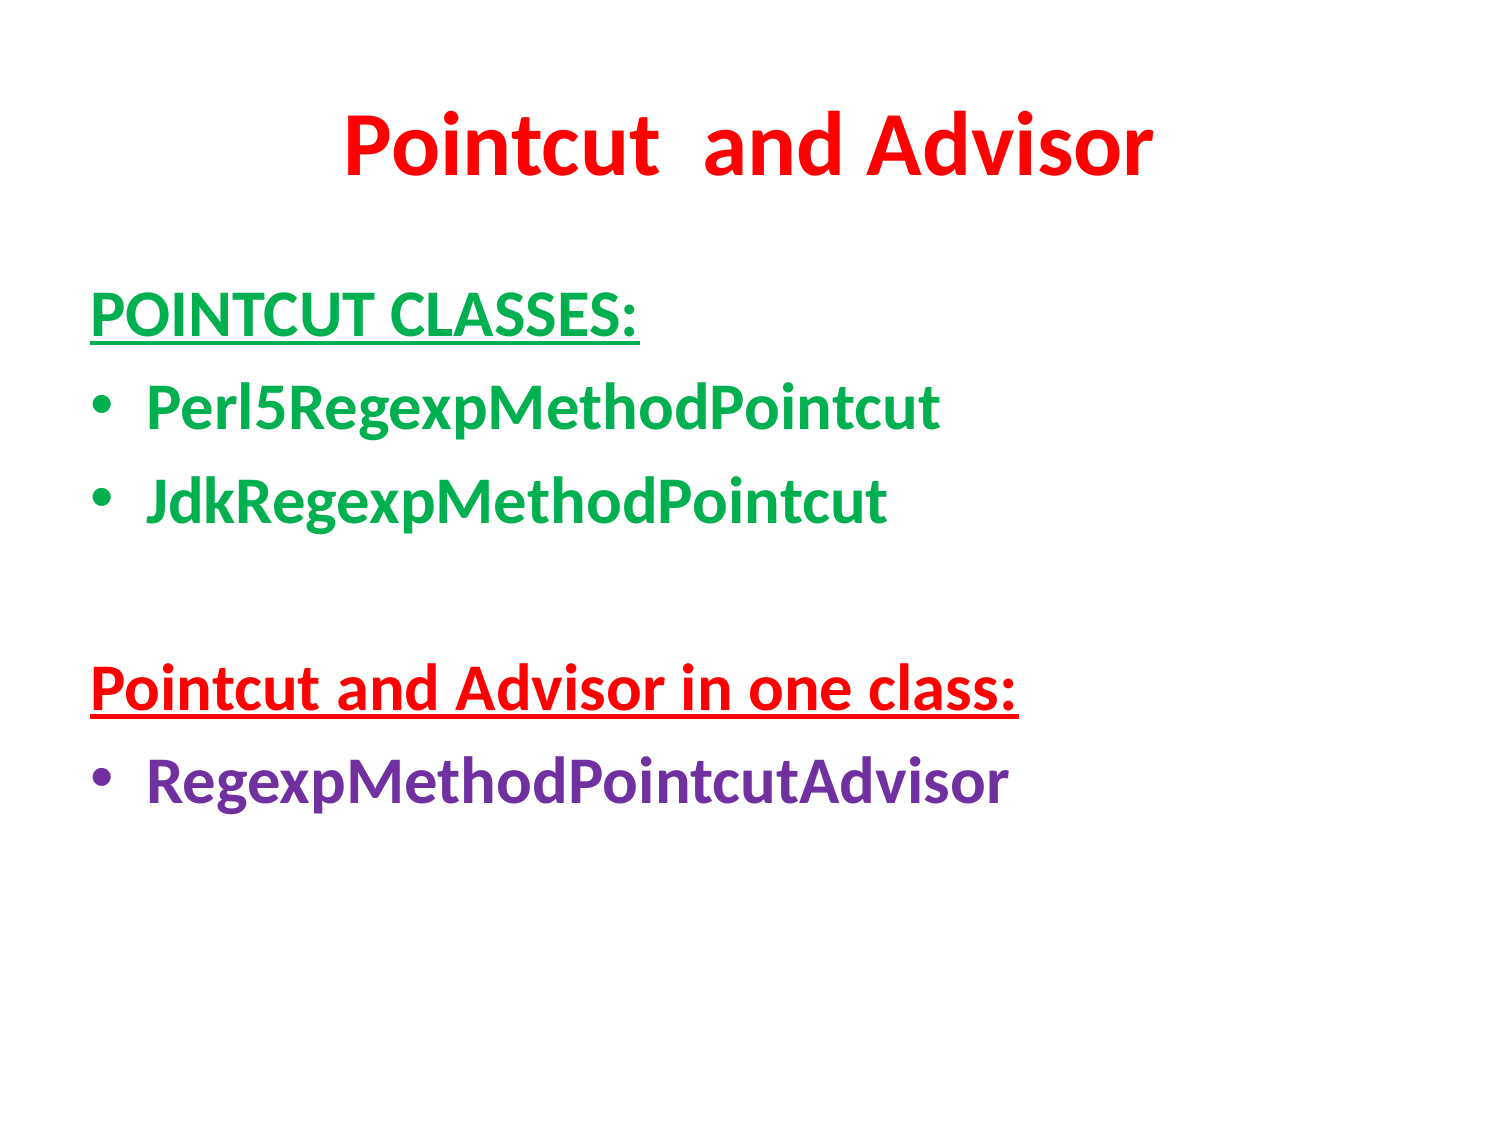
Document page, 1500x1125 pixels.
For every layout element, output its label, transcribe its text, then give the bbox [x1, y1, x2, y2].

list POINTCUT CLASSES: Perl5RegexpMethodPointcut JdkRegexpMethodPointcut Pointcut and Advisor in one class: RegexpMethodPointcutAdvisor [75, 262, 1425, 1005]
title Pointcut and Advisor [75, 45, 1425, 233]
